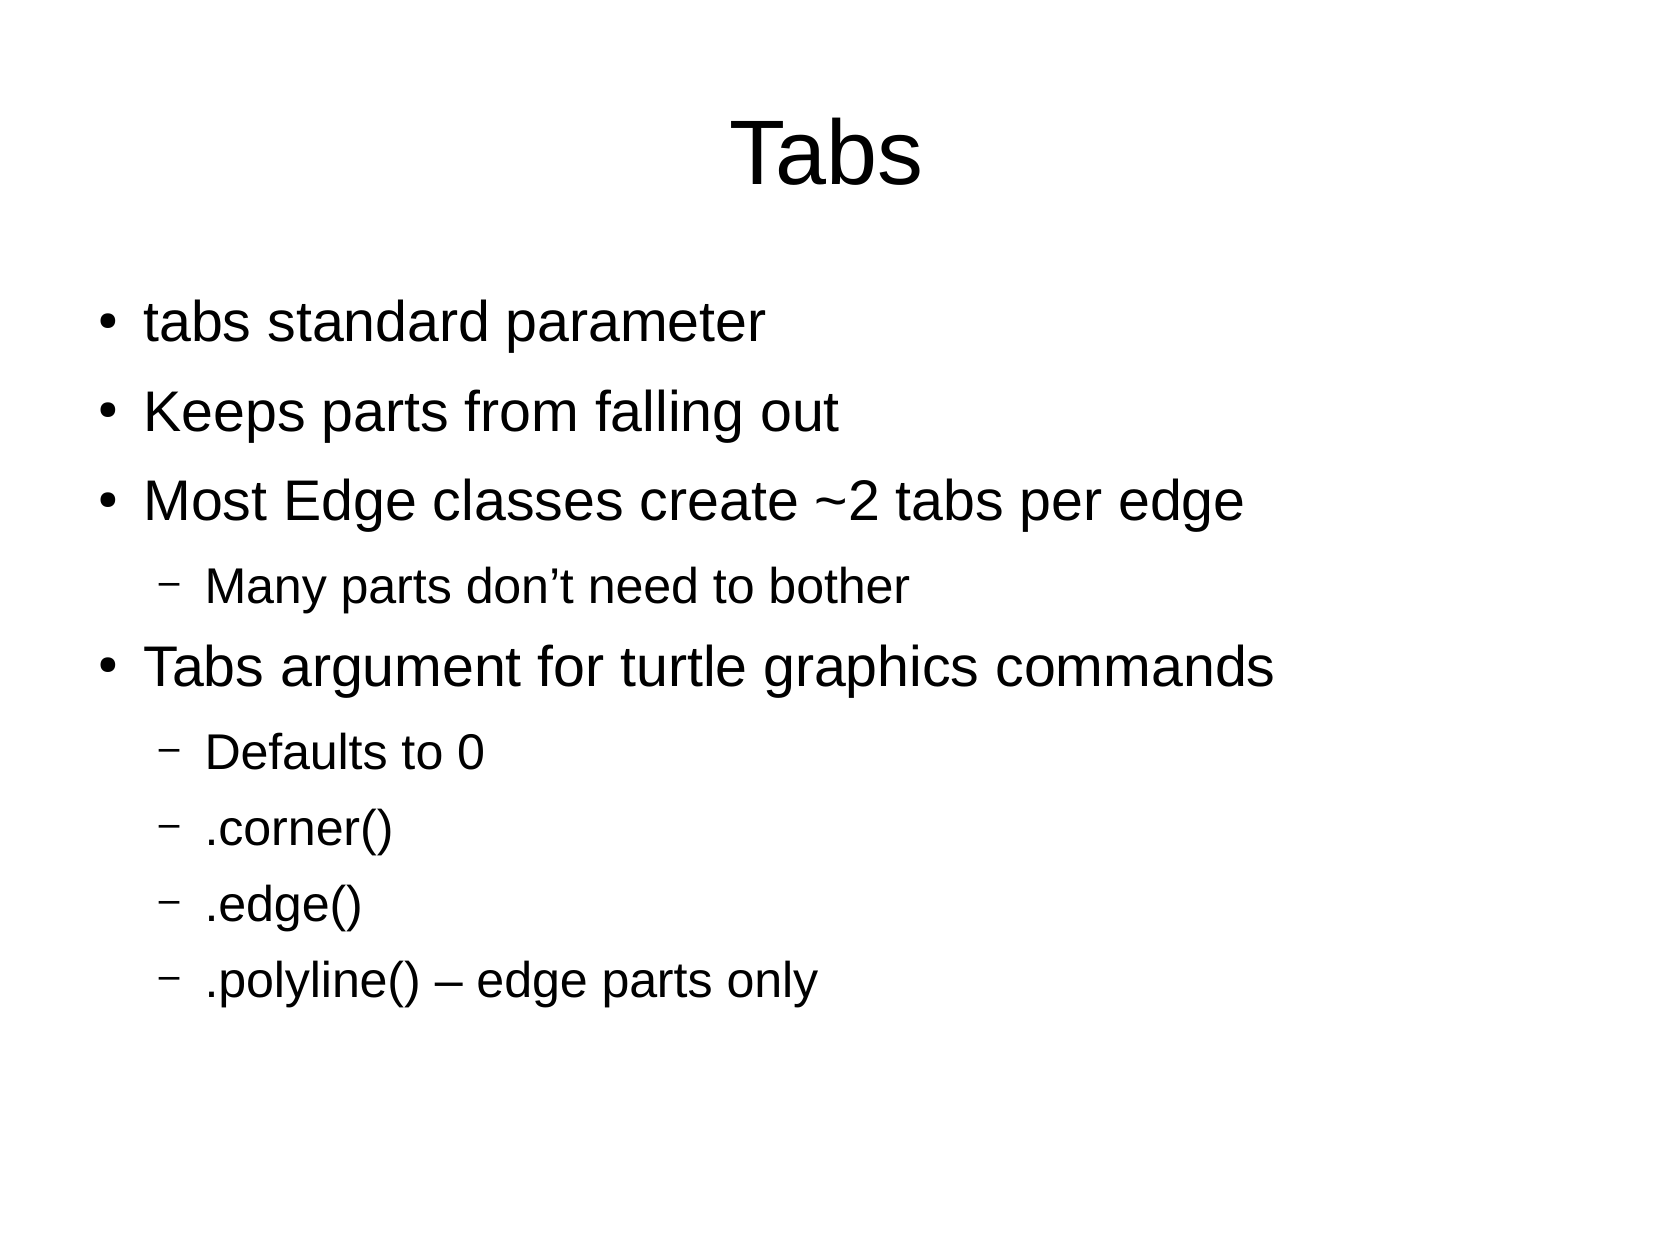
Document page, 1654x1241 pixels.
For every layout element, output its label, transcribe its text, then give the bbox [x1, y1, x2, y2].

list tabs standard parameter Keeps parts from falling out Most Edge classes create ~2 tabs per edge Many parts don’t need to bother Tabs argument for turtle graphics commands Defaults to 0 .corner() .edge() .polyline() – edge parts only [82, 290, 1571, 1010]
title Tabs [82, 49, 1571, 257]
